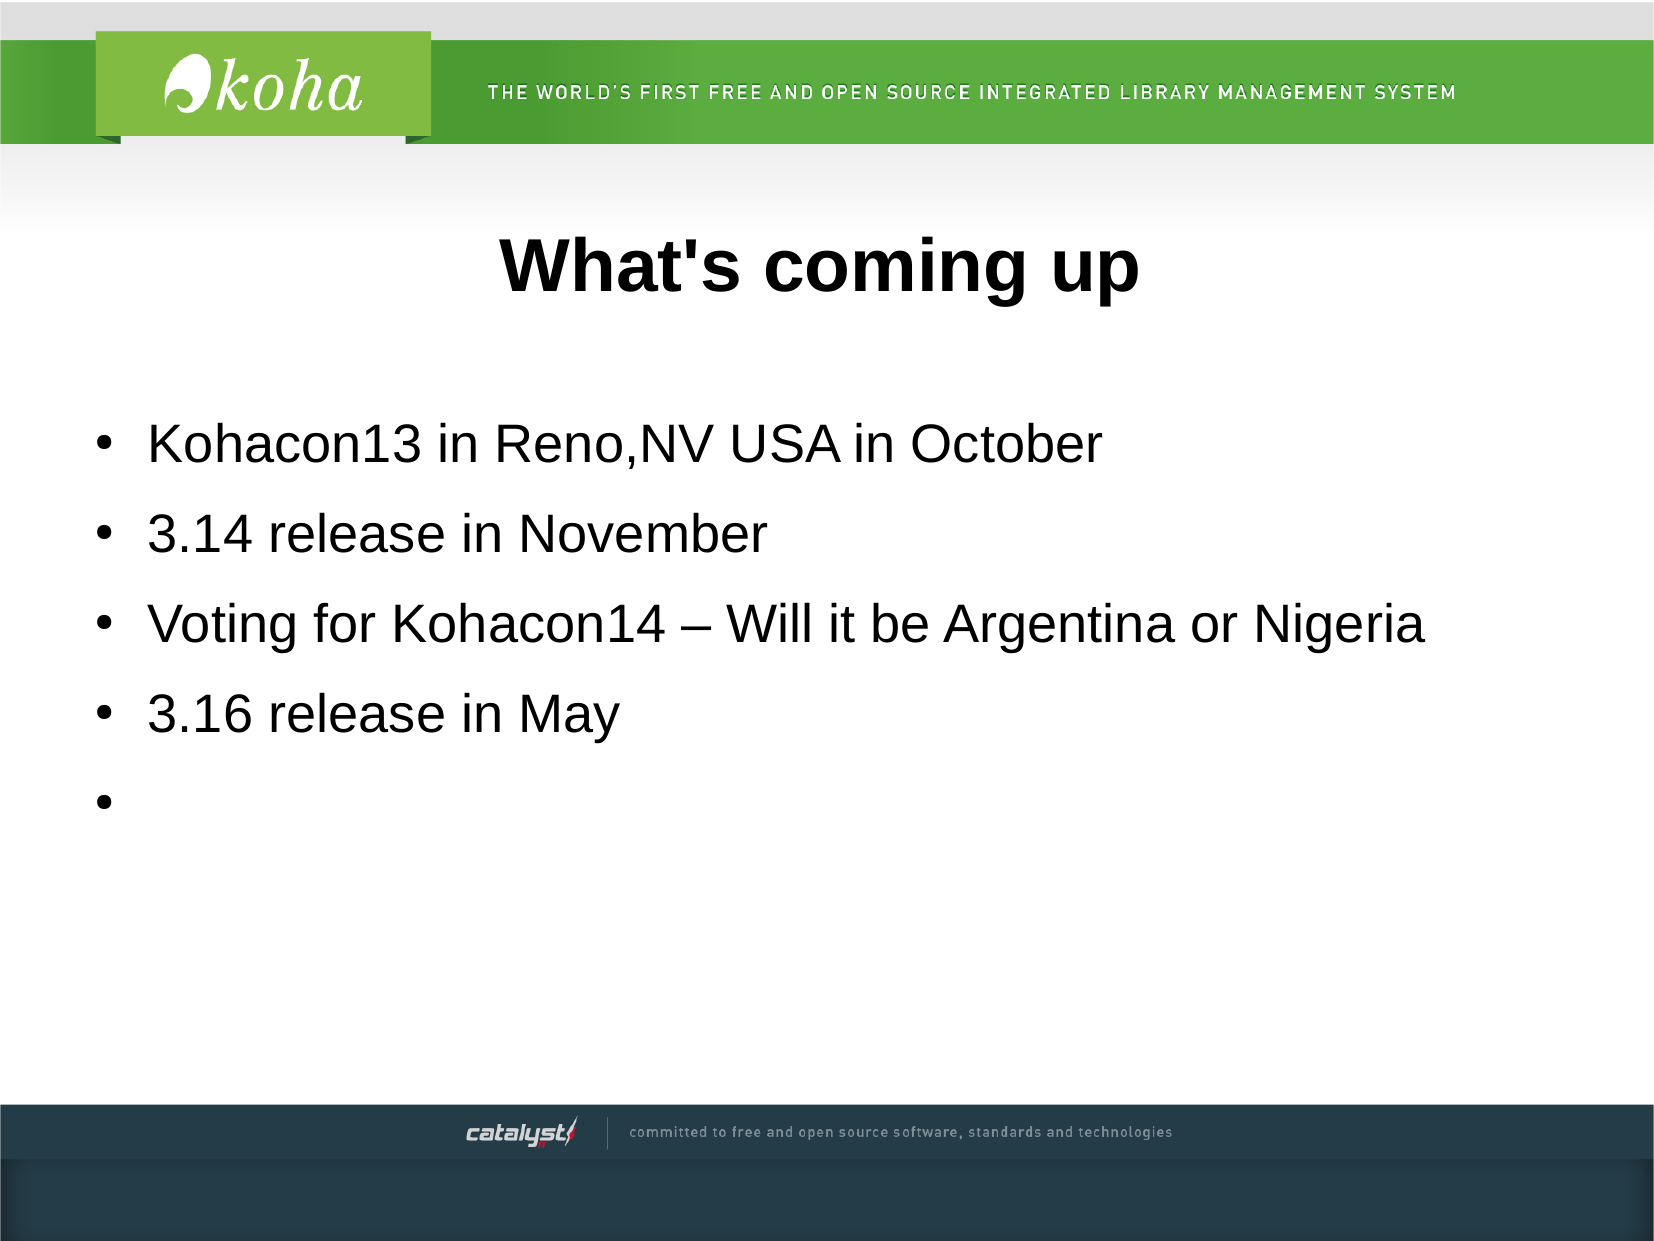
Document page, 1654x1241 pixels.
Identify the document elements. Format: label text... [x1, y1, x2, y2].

list Kohacon13 in Reno,NV USA in October 3.14 release in November Voting for Kohacon14 – Will it be Argentina or Nigeria 3.16 release in May [76, 413, 1565, 1133]
title What's coming up [76, 177, 1565, 355]
picture [0, 2, 1654, 1241]
